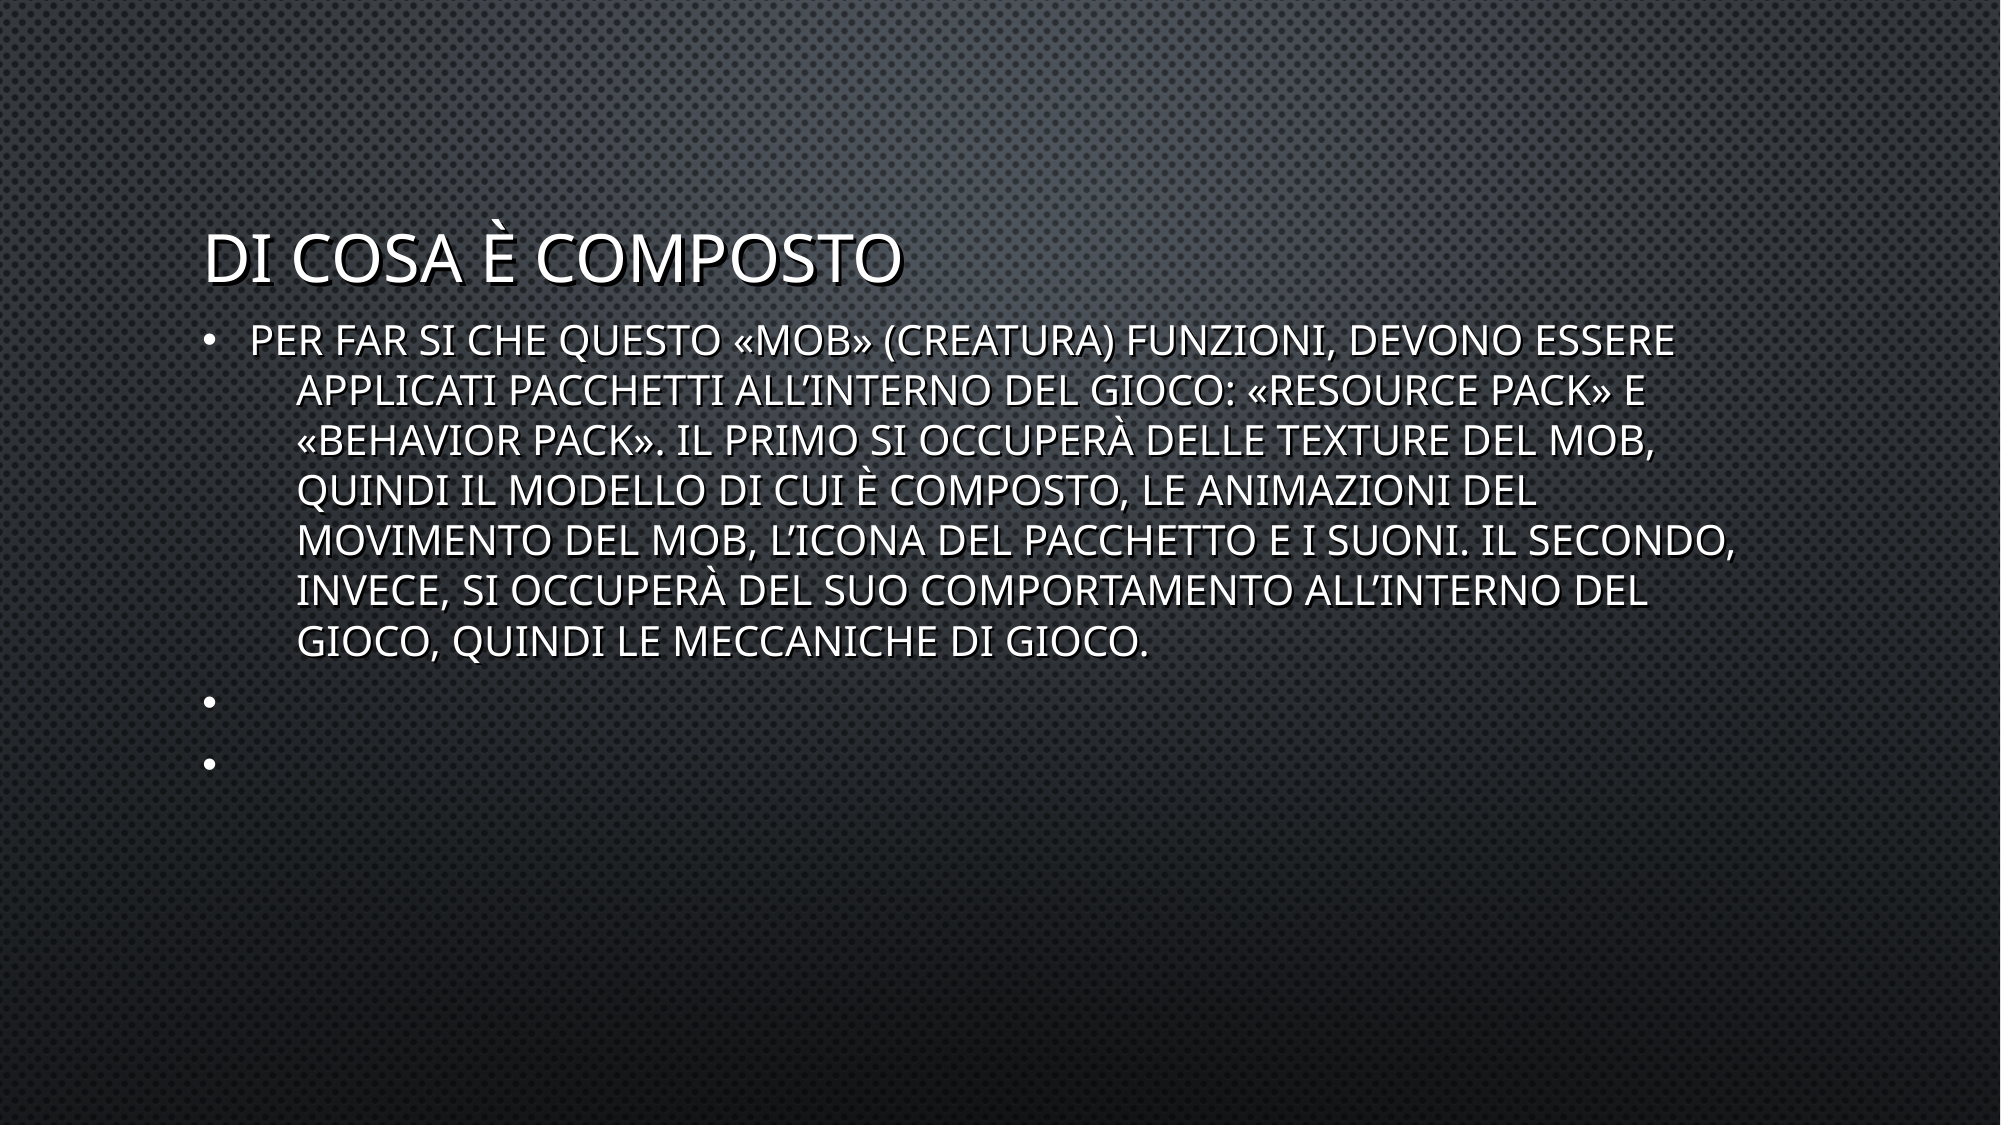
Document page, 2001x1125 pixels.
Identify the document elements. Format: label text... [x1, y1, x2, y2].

list Per far si che questo «mob» (creatura) funzioni, devono essere applicati pacchetti all’interno del gioco: «resource pack» e «behavior pack». Il primo si occuperà delle texture del mob, quindi il modello di cui è composto, le animazioni del movimento del mob, l’icona del pacchetto e i suoni. Il secondo, invece, si occuperà del suo comportamento all’interno del gioco, quindi le meccaniche di gioco. [187, 306, 1813, 819]
title Di cosa è composto [187, 99, 1813, 306]
